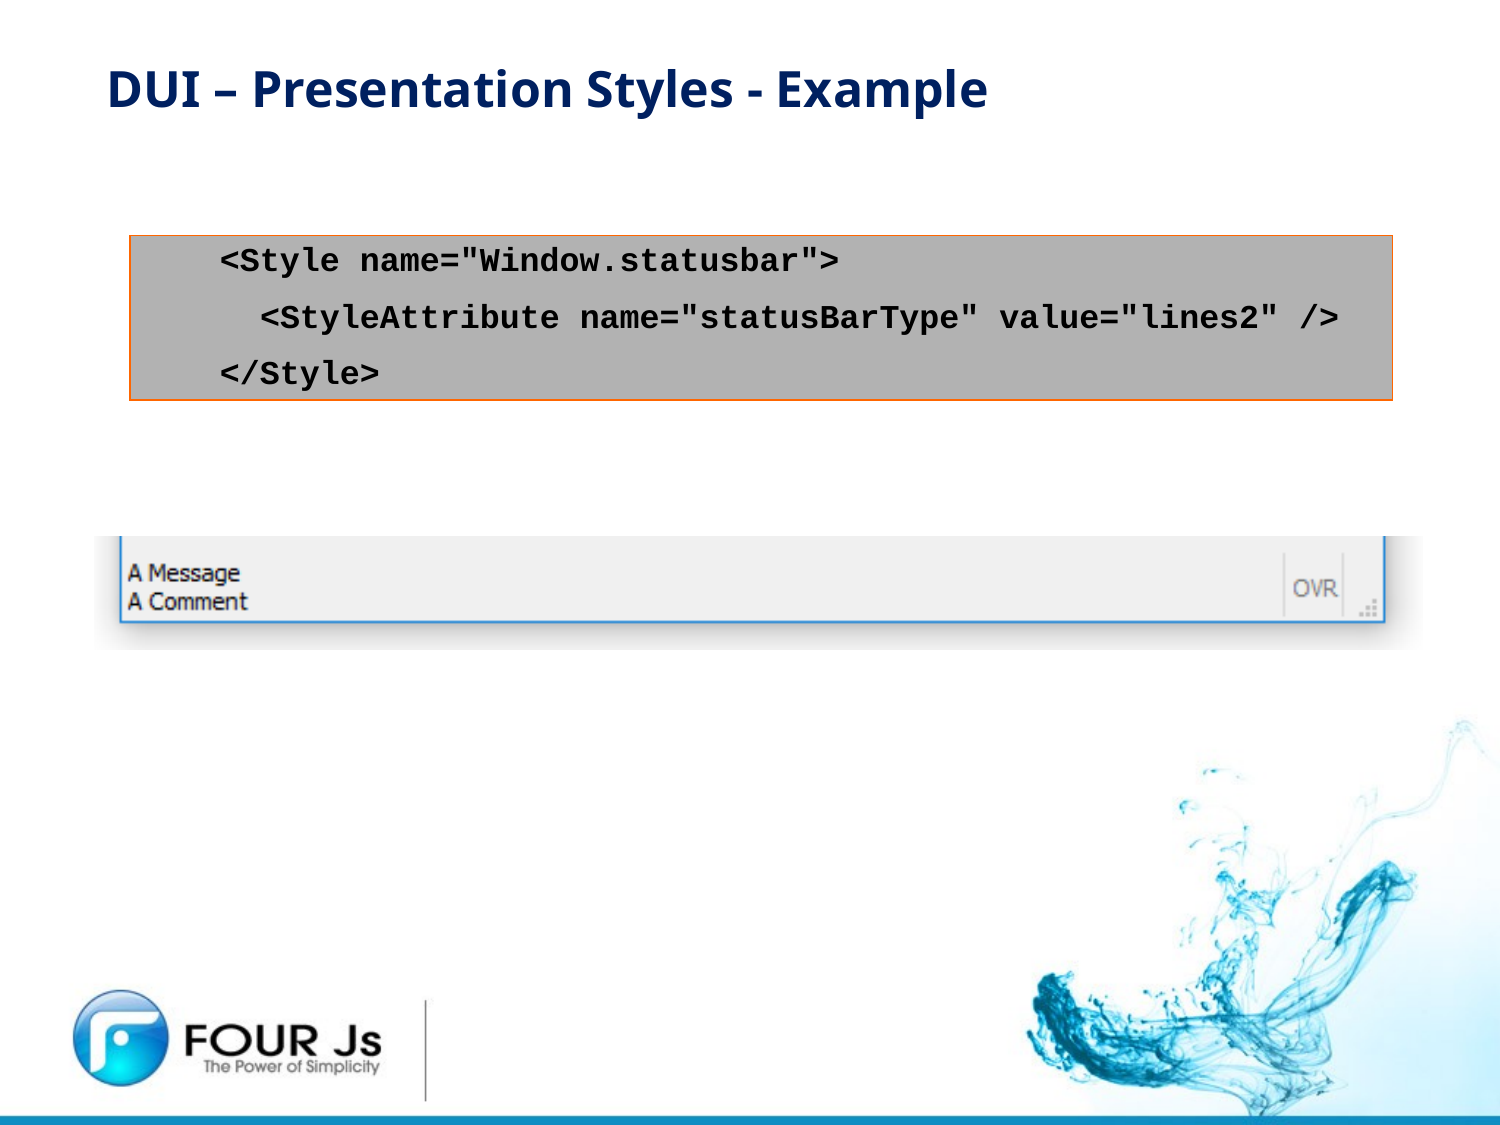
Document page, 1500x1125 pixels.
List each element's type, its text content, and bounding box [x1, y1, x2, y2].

picture [0, 0, 1500, 1122]
text_box <Style name="Window.statusbar"> <StyleAttribute name="statusBarType" value="lines2" /> </Style> [129, 235, 1393, 400]
title DUI – Presentation Styles - Example [106, 35, 1388, 142]
